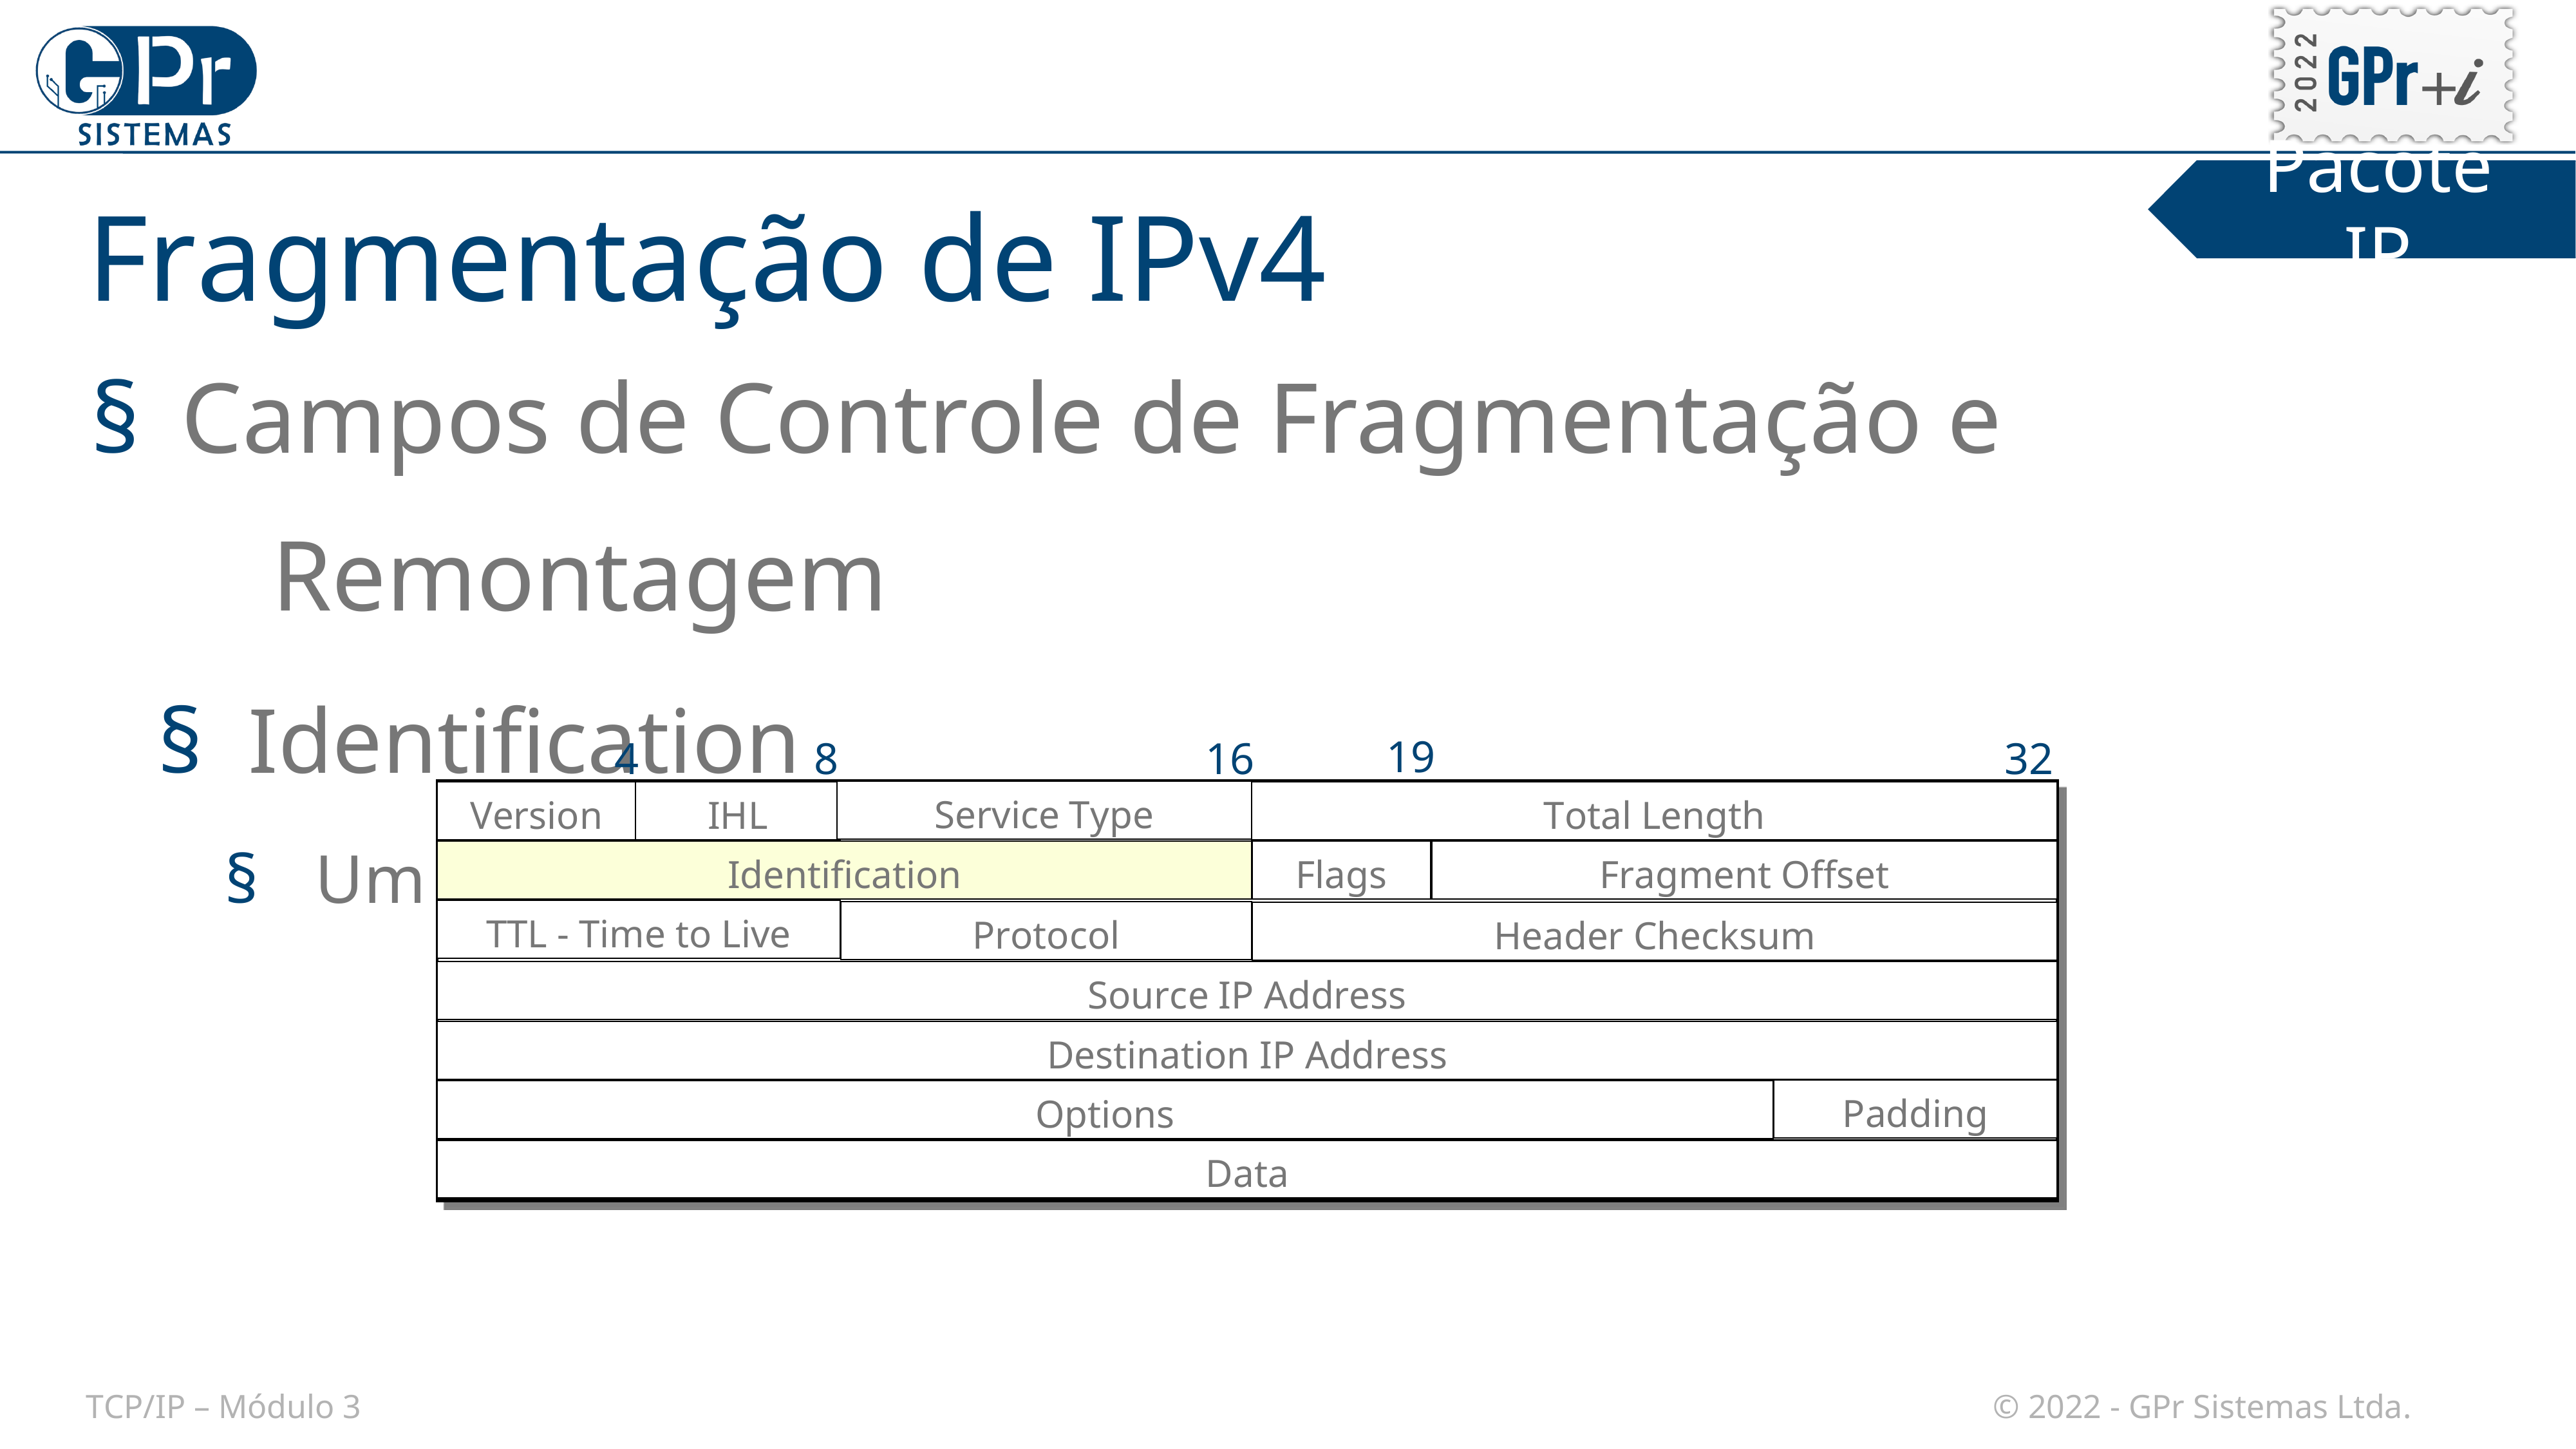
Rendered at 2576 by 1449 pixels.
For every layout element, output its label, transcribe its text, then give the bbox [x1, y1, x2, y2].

text_box Protocol [841, 902, 1252, 960]
text_box Flags [1252, 841, 1431, 899]
text_box Header Checksum [1252, 902, 2058, 960]
text_box Pacote IP [2219, 157, 2537, 256]
text_box [437, 839, 2058, 961]
picture [34, 26, 257, 147]
list Campos de Controle de Fragmentação e Remontagem Identification Um inteiro que identifica o datagrama [80, 319, 2496, 1382]
text_box Total Length [1252, 782, 2058, 840]
text_box 16 [1196, 726, 1359, 784]
text_box Destination IP Address [437, 1021, 2058, 1079]
text_box Service Type [837, 781, 1252, 839]
text_box 8 [805, 726, 896, 784]
text_box Source IP Address [437, 961, 2058, 1019]
text_box 19 [1377, 724, 1521, 782]
text_box 32 [1995, 726, 2140, 784]
text_box Fragment Offset [1431, 841, 2057, 899]
text_box Identification [437, 841, 1252, 899]
text_box Padding [1774, 1080, 2057, 1138]
text_box Version [437, 782, 635, 840]
list Fragmentação de IPv4 [81, 169, 2496, 343]
text_box Data [437, 1141, 2058, 1198]
text_box [2398, 160, 2576, 258]
picture [2268, 4, 2519, 145]
text_box TTL - Time to Live [437, 900, 840, 958]
text_box IHL [635, 782, 840, 840]
text_box [2148, 160, 2353, 258]
text_box Options [437, 1081, 1773, 1139]
text_box 4 [605, 726, 696, 784]
text_box [437, 1079, 2058, 1141]
